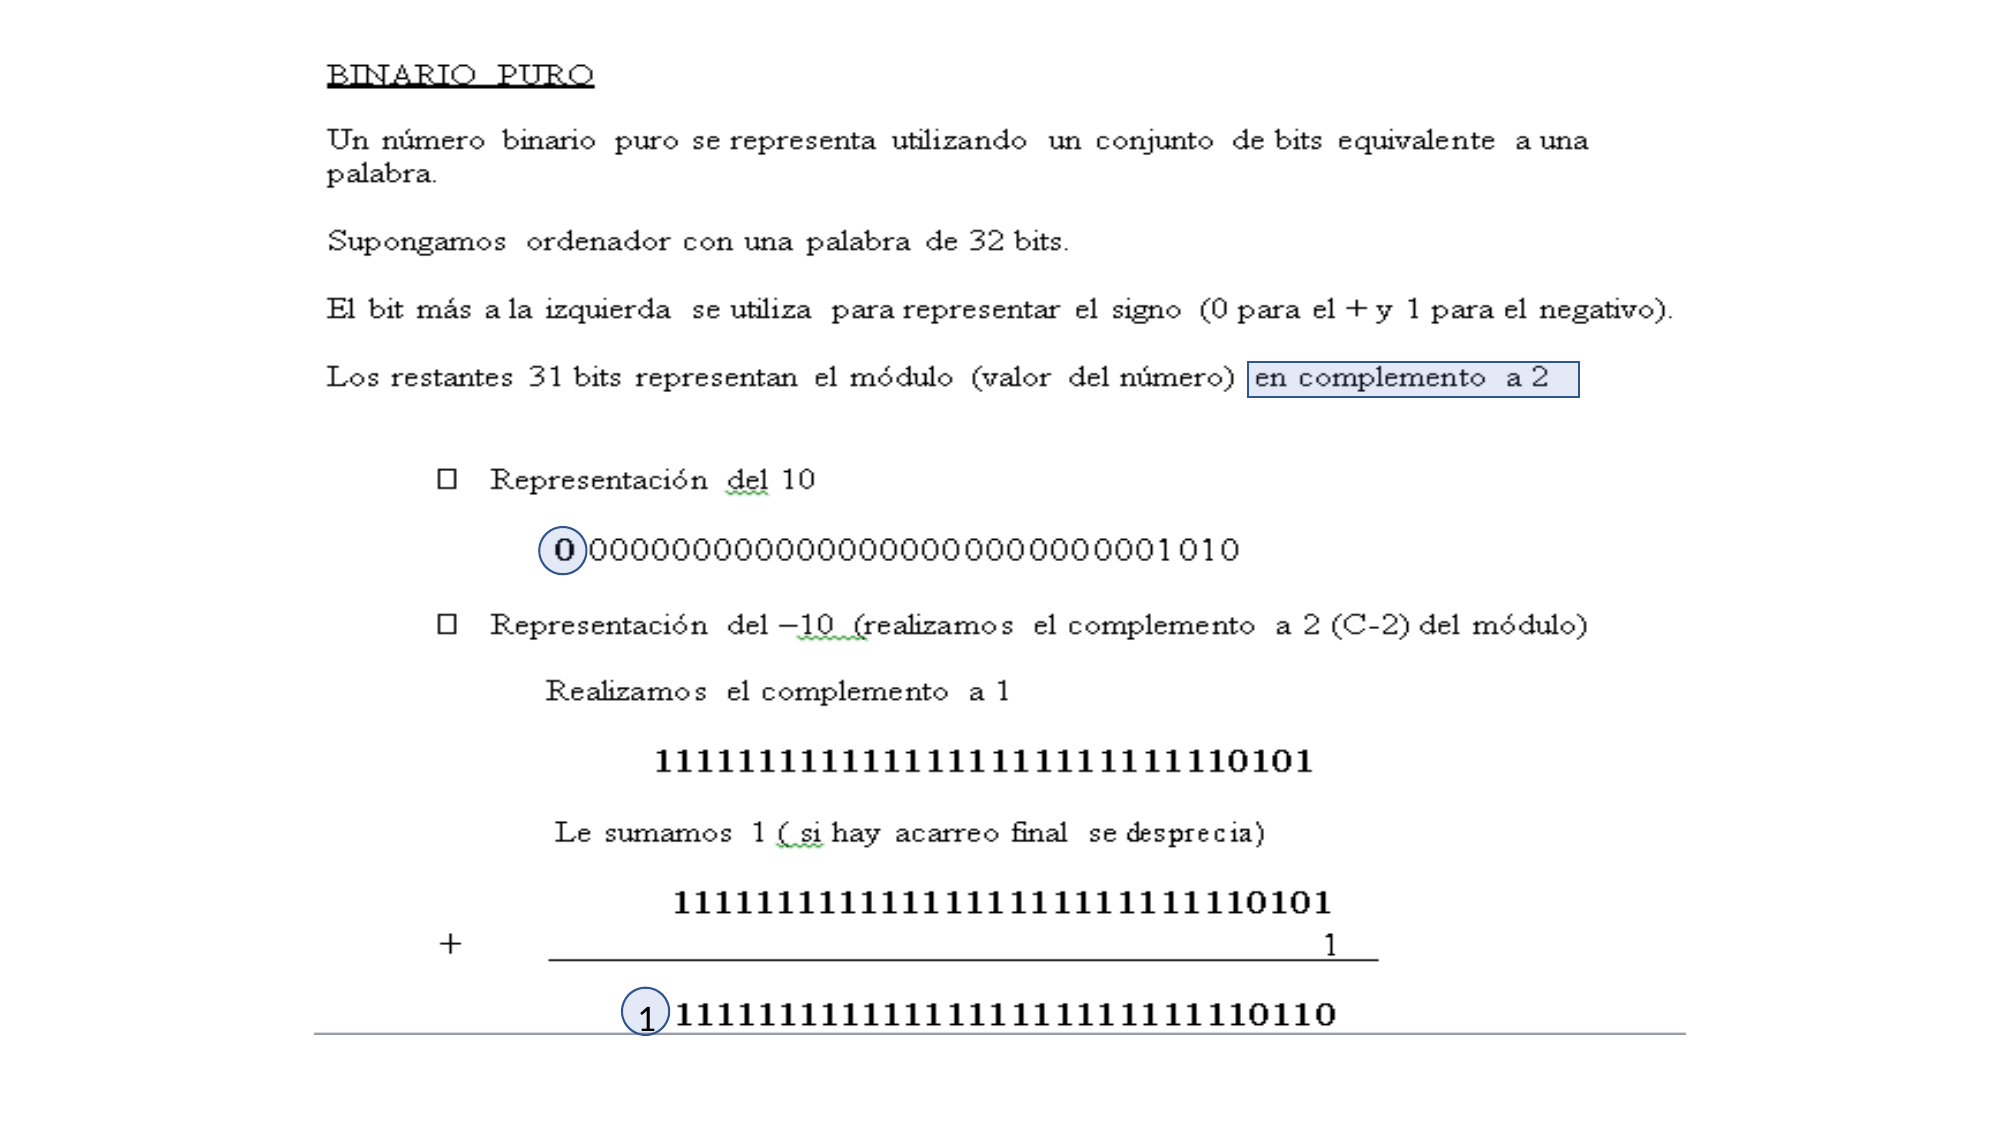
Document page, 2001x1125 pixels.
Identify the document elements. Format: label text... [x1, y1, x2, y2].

text_box [539, 527, 587, 575]
text_box 1 [622, 986, 672, 1046]
text_box [1248, 361, 1579, 398]
picture [314, 54, 1686, 1035]
